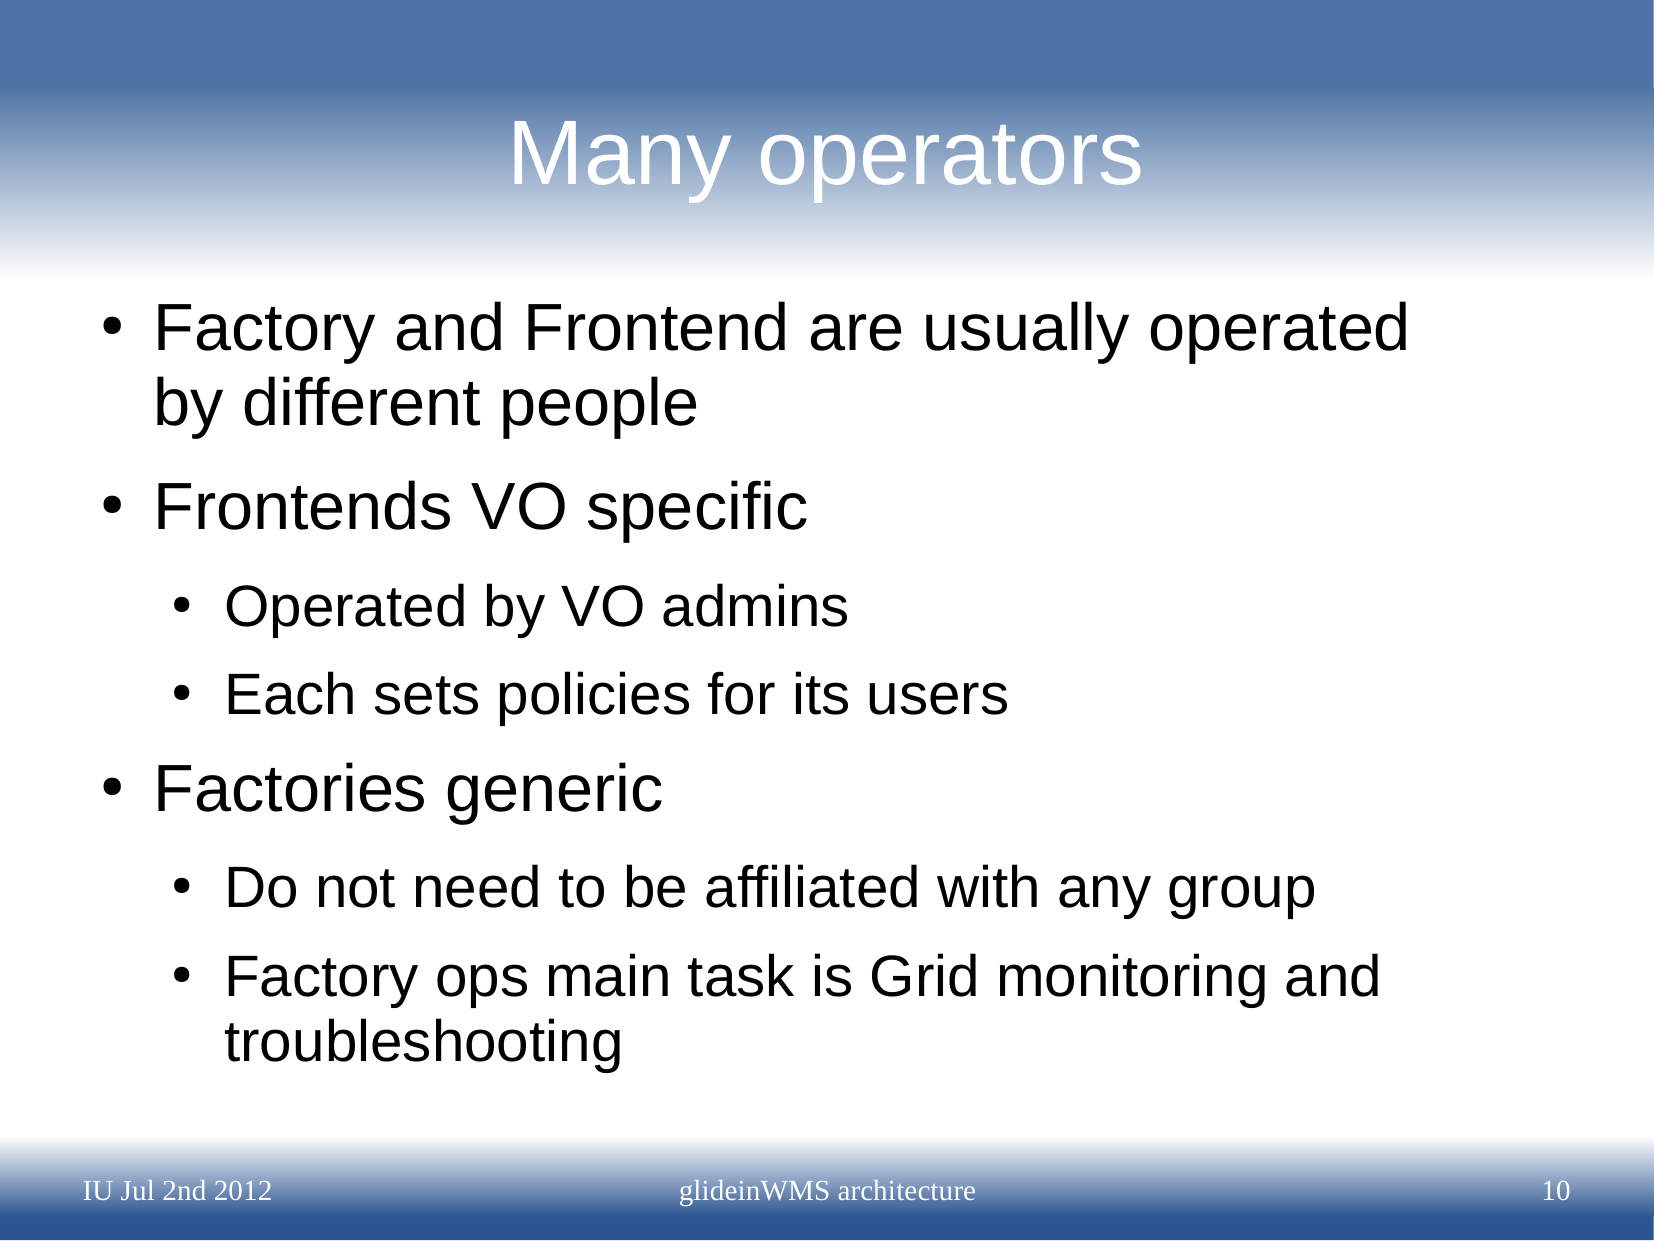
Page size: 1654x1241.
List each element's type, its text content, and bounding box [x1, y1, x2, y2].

list Factory and Frontend are usually operated by different people Frontends VO specific Operated by VO admins Each sets policies for its users Factories generic Do not need to be affiliated with any group Factory ops main task is Grid monitoring and troubleshooting [82, 290, 1571, 1109]
title Many operators [82, 56, 1571, 250]
